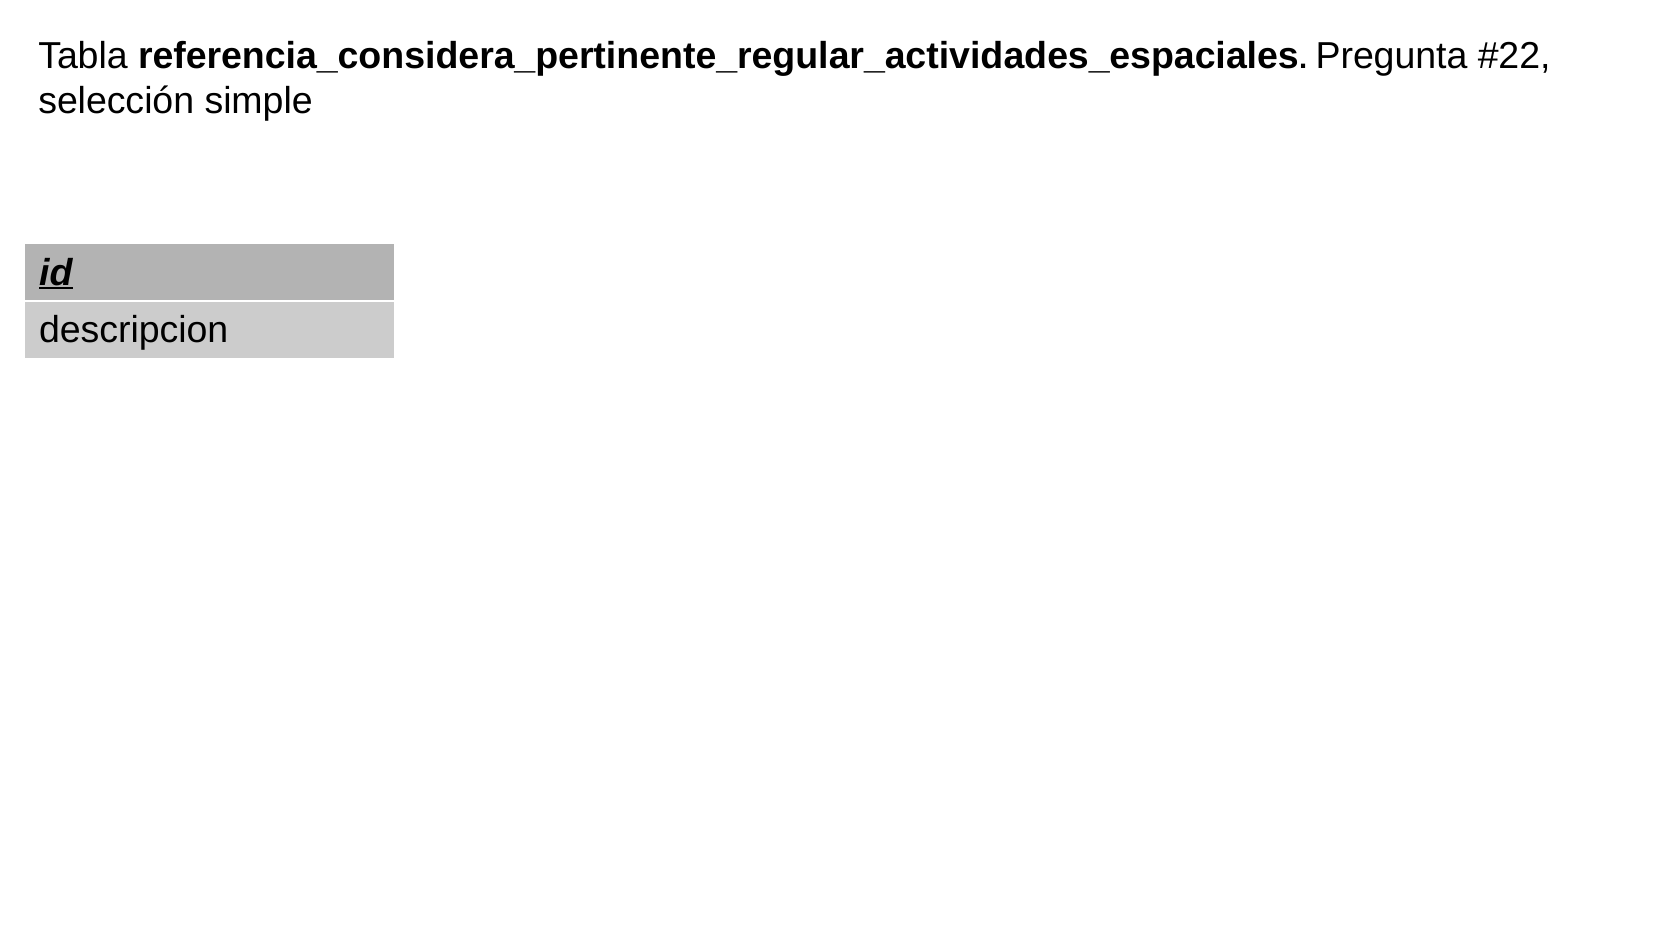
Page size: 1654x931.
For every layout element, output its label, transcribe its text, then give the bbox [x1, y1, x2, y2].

table_header id [25, 244, 394, 300]
table_cell descripcion [25, 302, 394, 358]
text_box Tabla referencia_considera_pertinente_regular_actividades_espaciales. Pregunta #22, selección simple [23, 23, 1618, 165]
